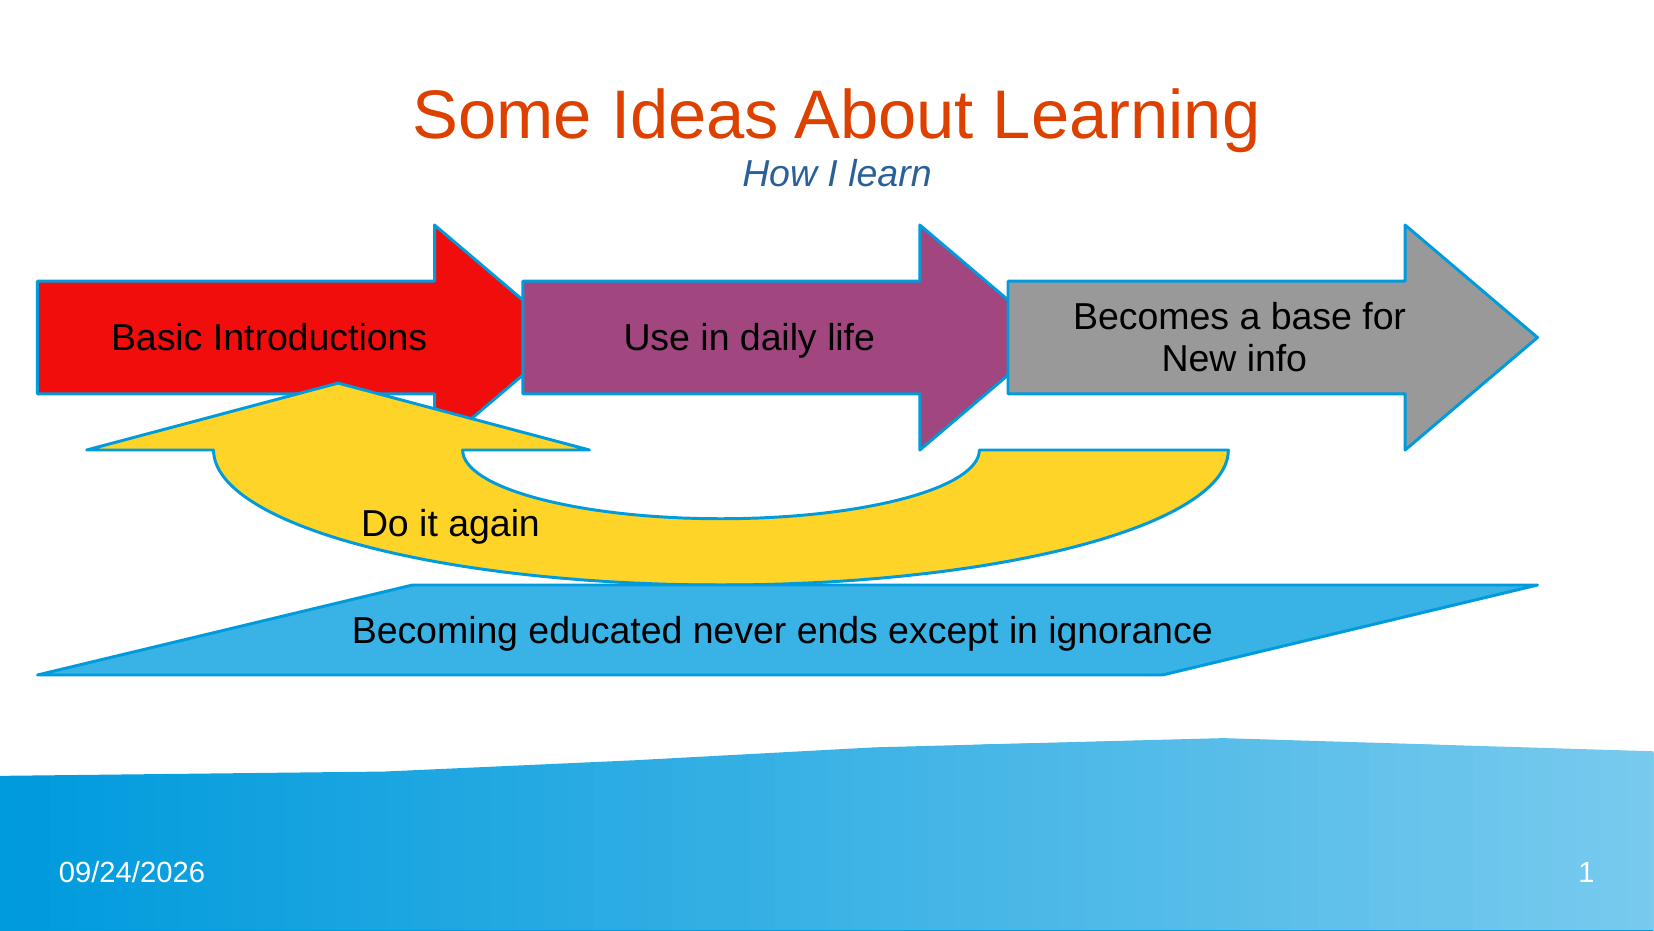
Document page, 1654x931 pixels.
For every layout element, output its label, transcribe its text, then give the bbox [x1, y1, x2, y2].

title Some Ideas About Learning How I learn [98, 46, 1576, 224]
text_box Use in daily life [522, 225, 1008, 451]
text_box Basic Introductions [37, 225, 522, 418]
text_box Becoming educated never ends except in ignorance [37, 585, 1538, 676]
text_box [86, 383, 590, 541]
text_box Becomes a base for New info [1008, 225, 1538, 451]
text_box [449, 450, 1229, 585]
text_box Do it again [346, 495, 744, 564]
